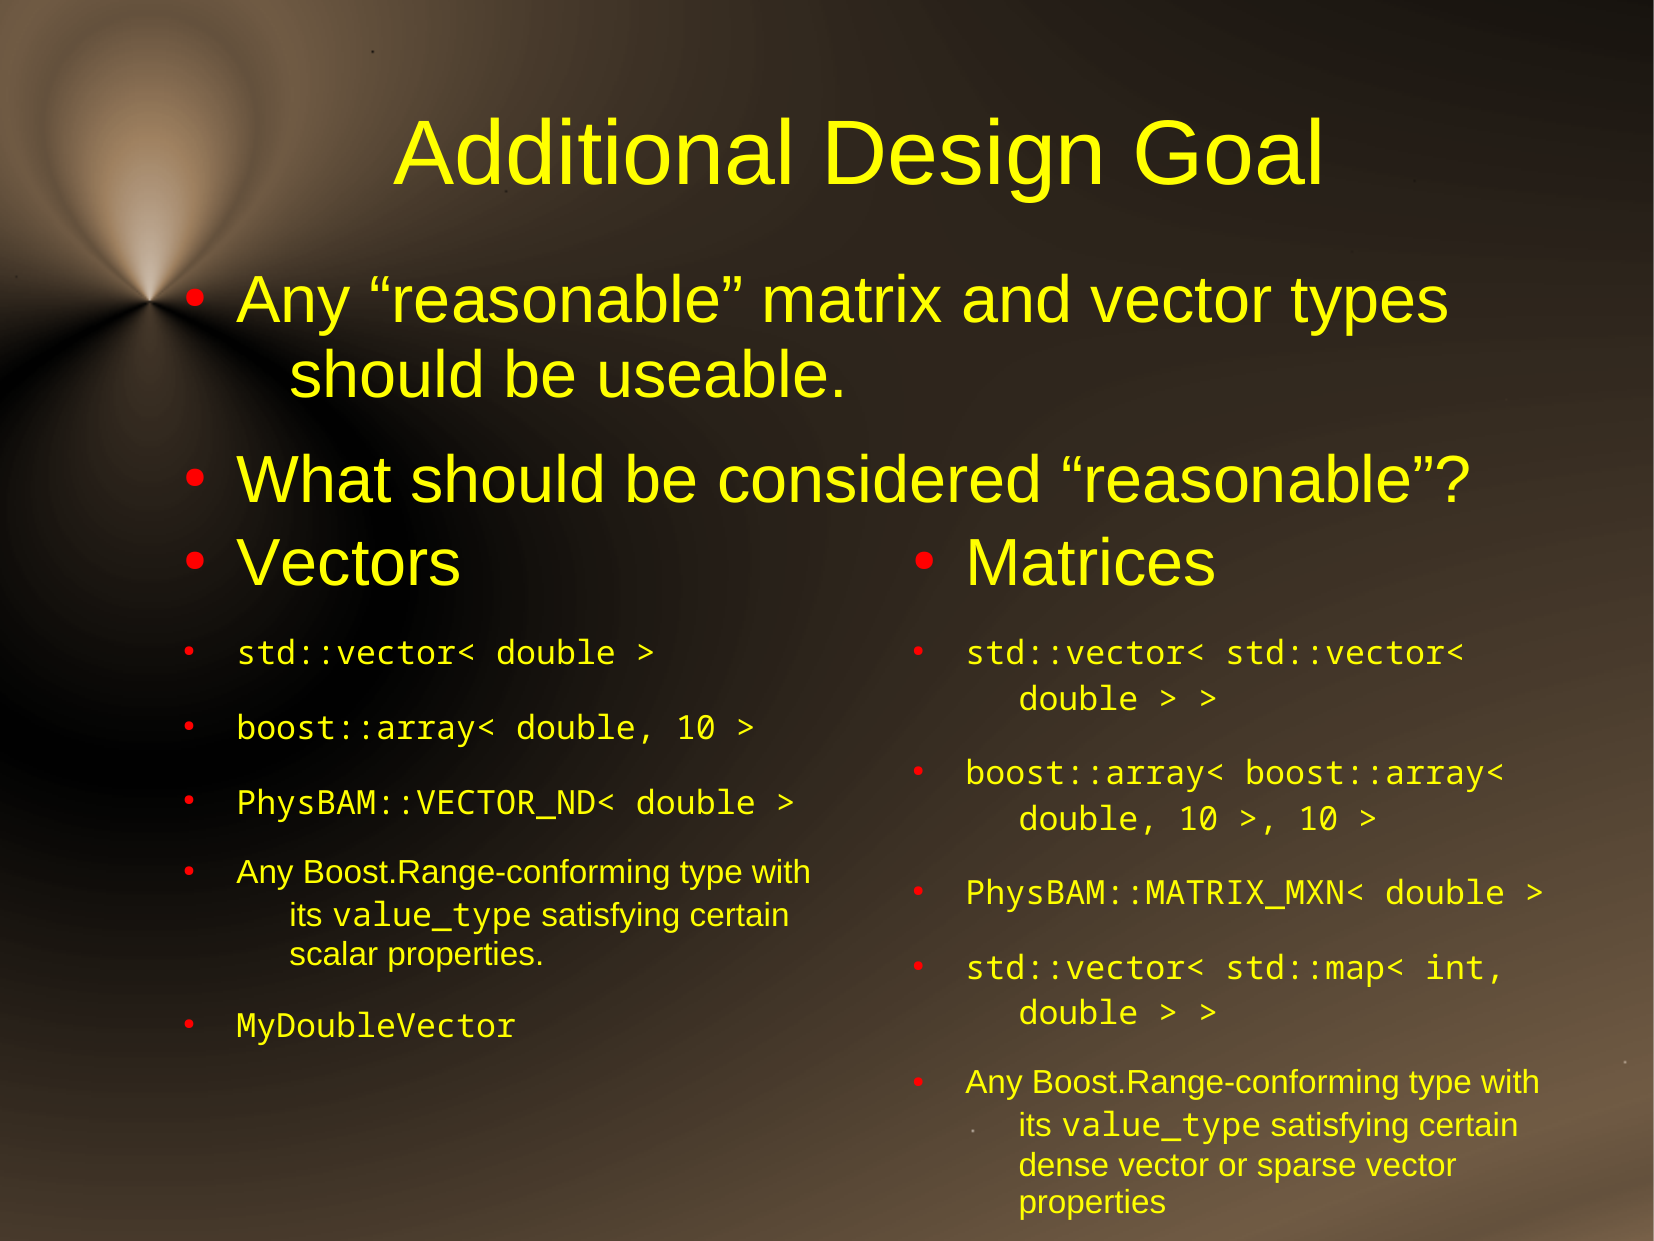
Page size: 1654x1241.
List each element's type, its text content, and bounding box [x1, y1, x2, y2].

list Vectors std::vector< double > boost::array< double, 10 > PhysBAM::VECTOR_ND< double > Any Boost.Range-conforming type with its value_type satisfying certain scalar properties. MyDoubleVector [147, 525, 843, 1109]
title Additional Design Goal [150, 49, 1571, 257]
list Any “reasonable” matrix and vector types should be useable. What should be considered “reasonable”? [147, 262, 1571, 526]
list Matrices std::vector< std::vector< double > > boost::array< boost::array< double, 10 >, 10 > PhysBAM::MATRIX_MXN< double > std::vector< std::map< int, double > > Any Boost.Range-conforming type with its value_type satisfying certain dense vector or sparse vector properties MyDoubleMatrix [876, 525, 1572, 1193]
picture [0, 0, 1654, 1241]
